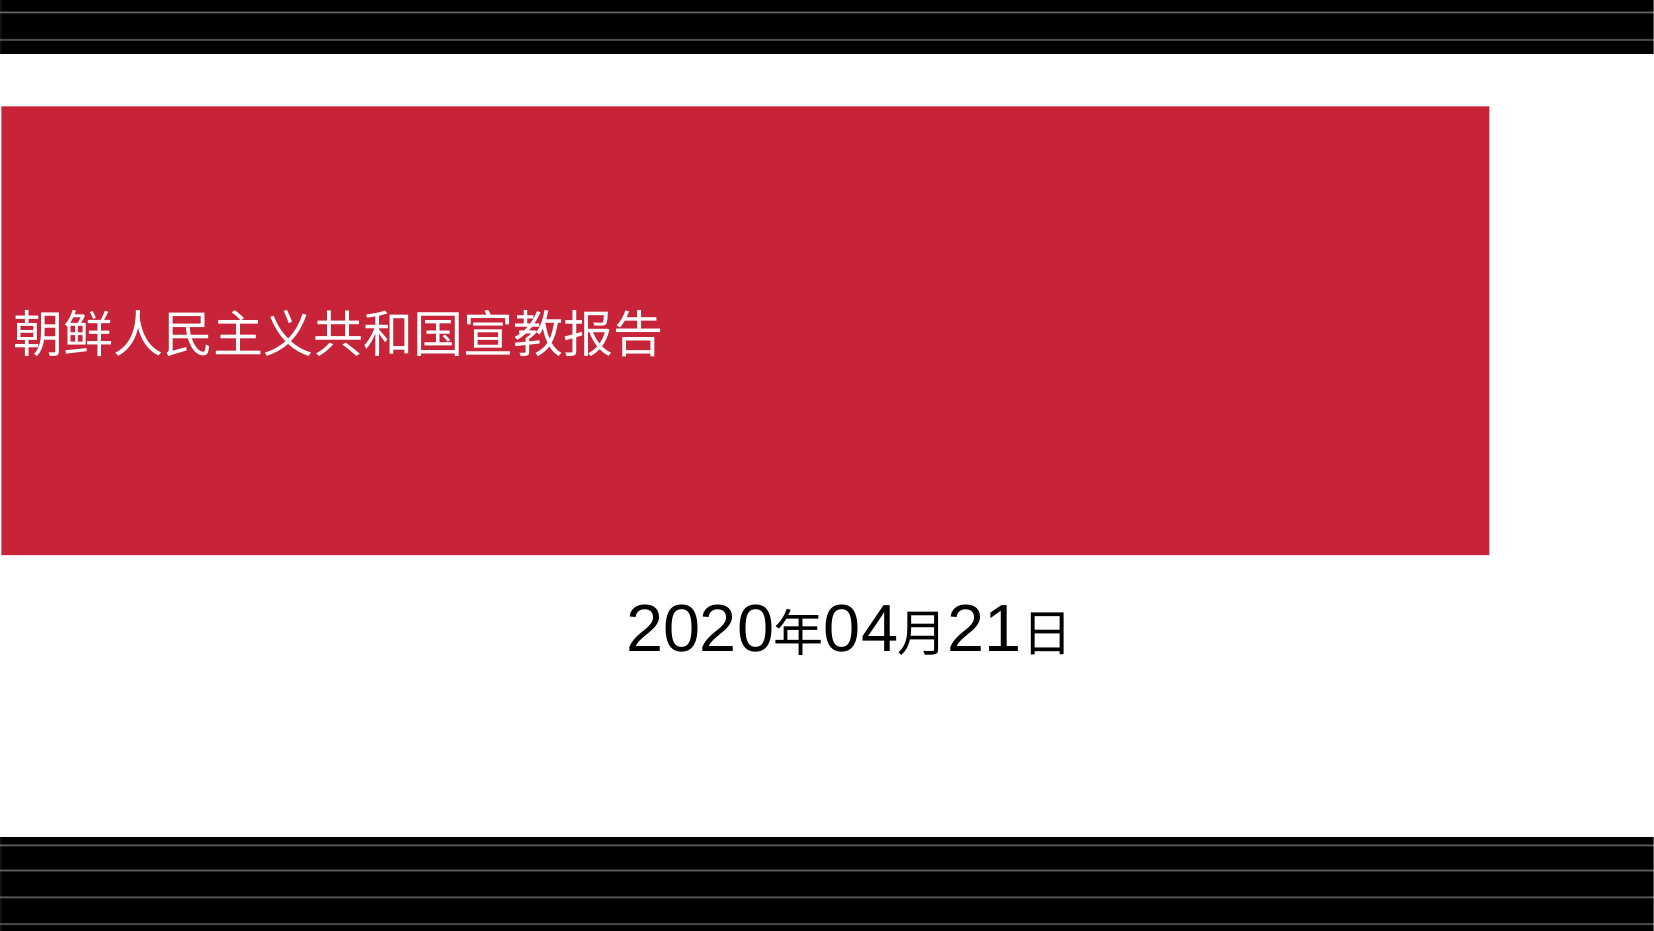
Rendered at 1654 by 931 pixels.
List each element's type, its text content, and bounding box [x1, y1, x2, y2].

picture [0, 837, 1654, 931]
subtitle 2020年04月21日 [625, 590, 1489, 804]
title 朝鲜人民主义共和国宣教报告 [1, 106, 1490, 556]
picture [0, 0, 1654, 54]
